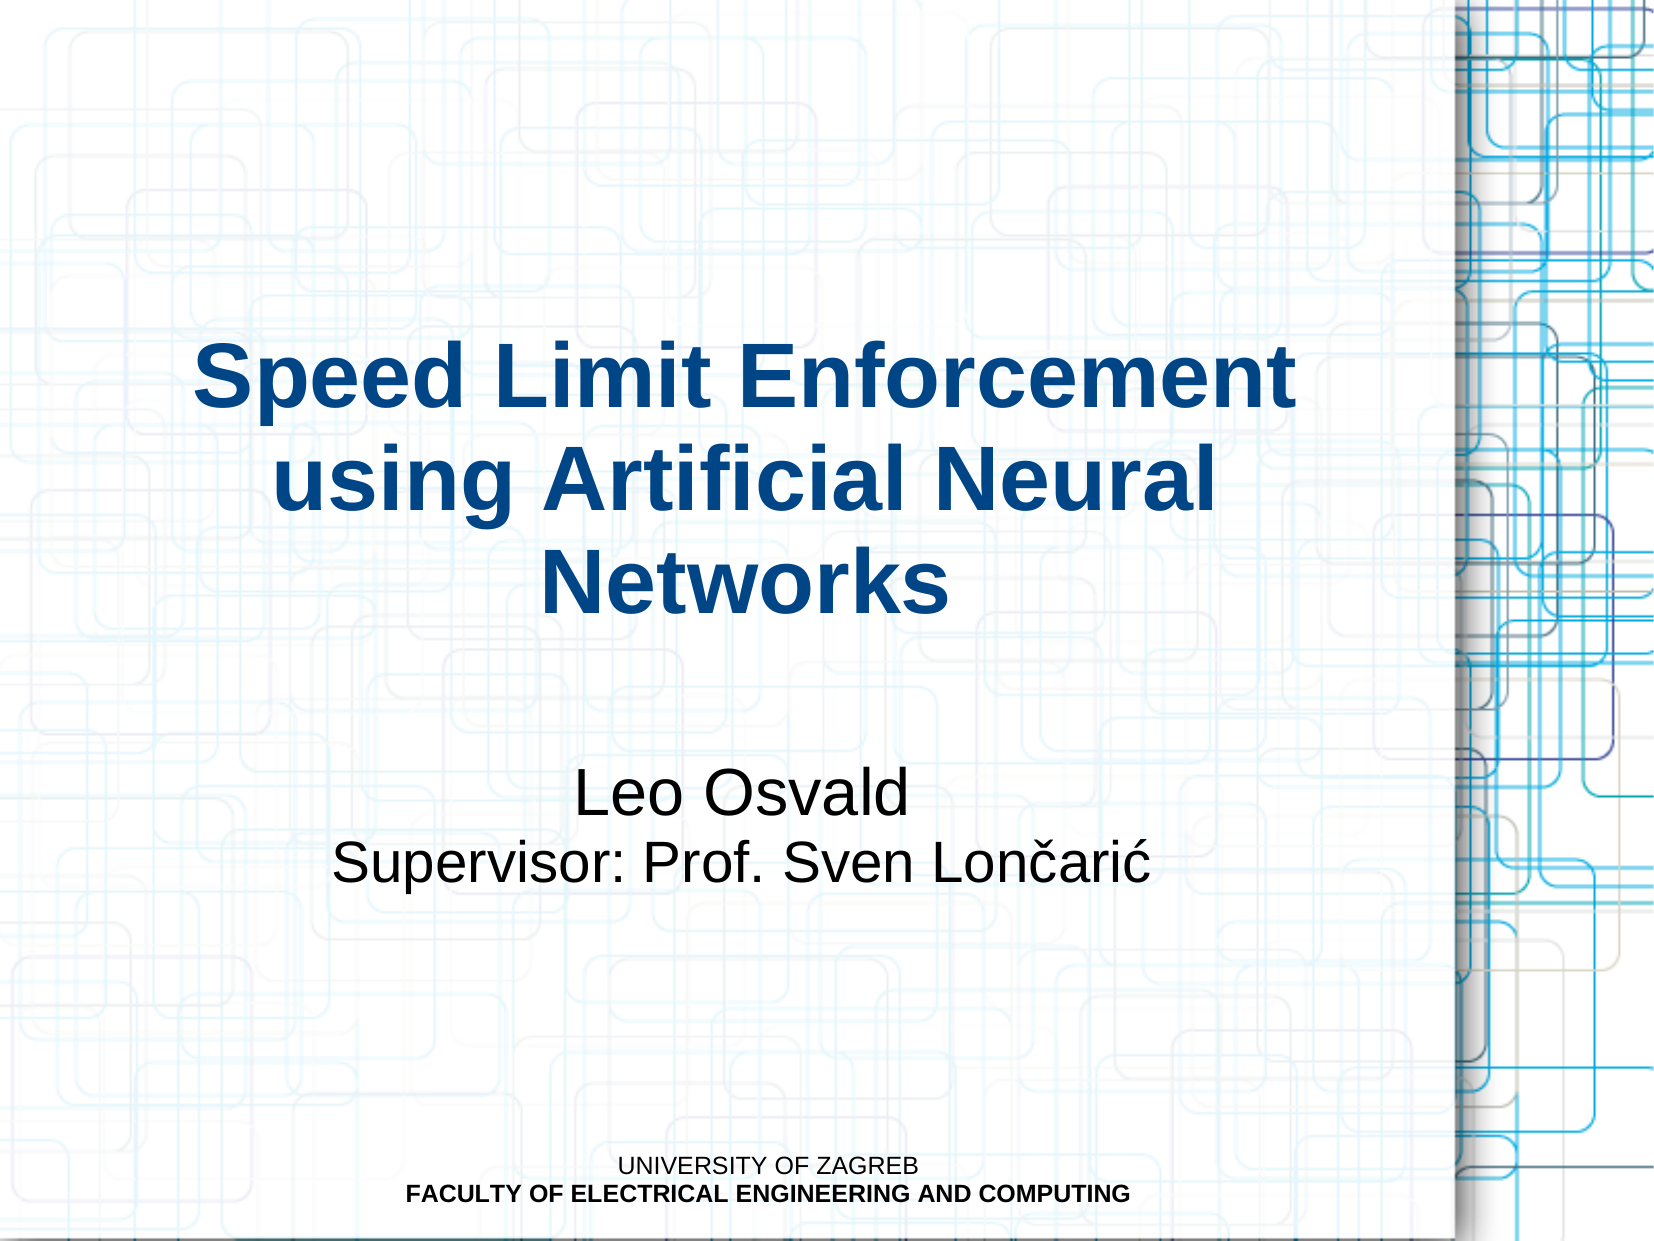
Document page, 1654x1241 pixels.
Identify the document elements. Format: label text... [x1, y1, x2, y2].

picture [0, 0, 1654, 1241]
text_box Leo Osvald Supervisor: Prof. Sven Lončarić [75, 750, 1410, 901]
title Speed Limit Enforcement using Artificial Neural Networks [66, 262, 1426, 696]
